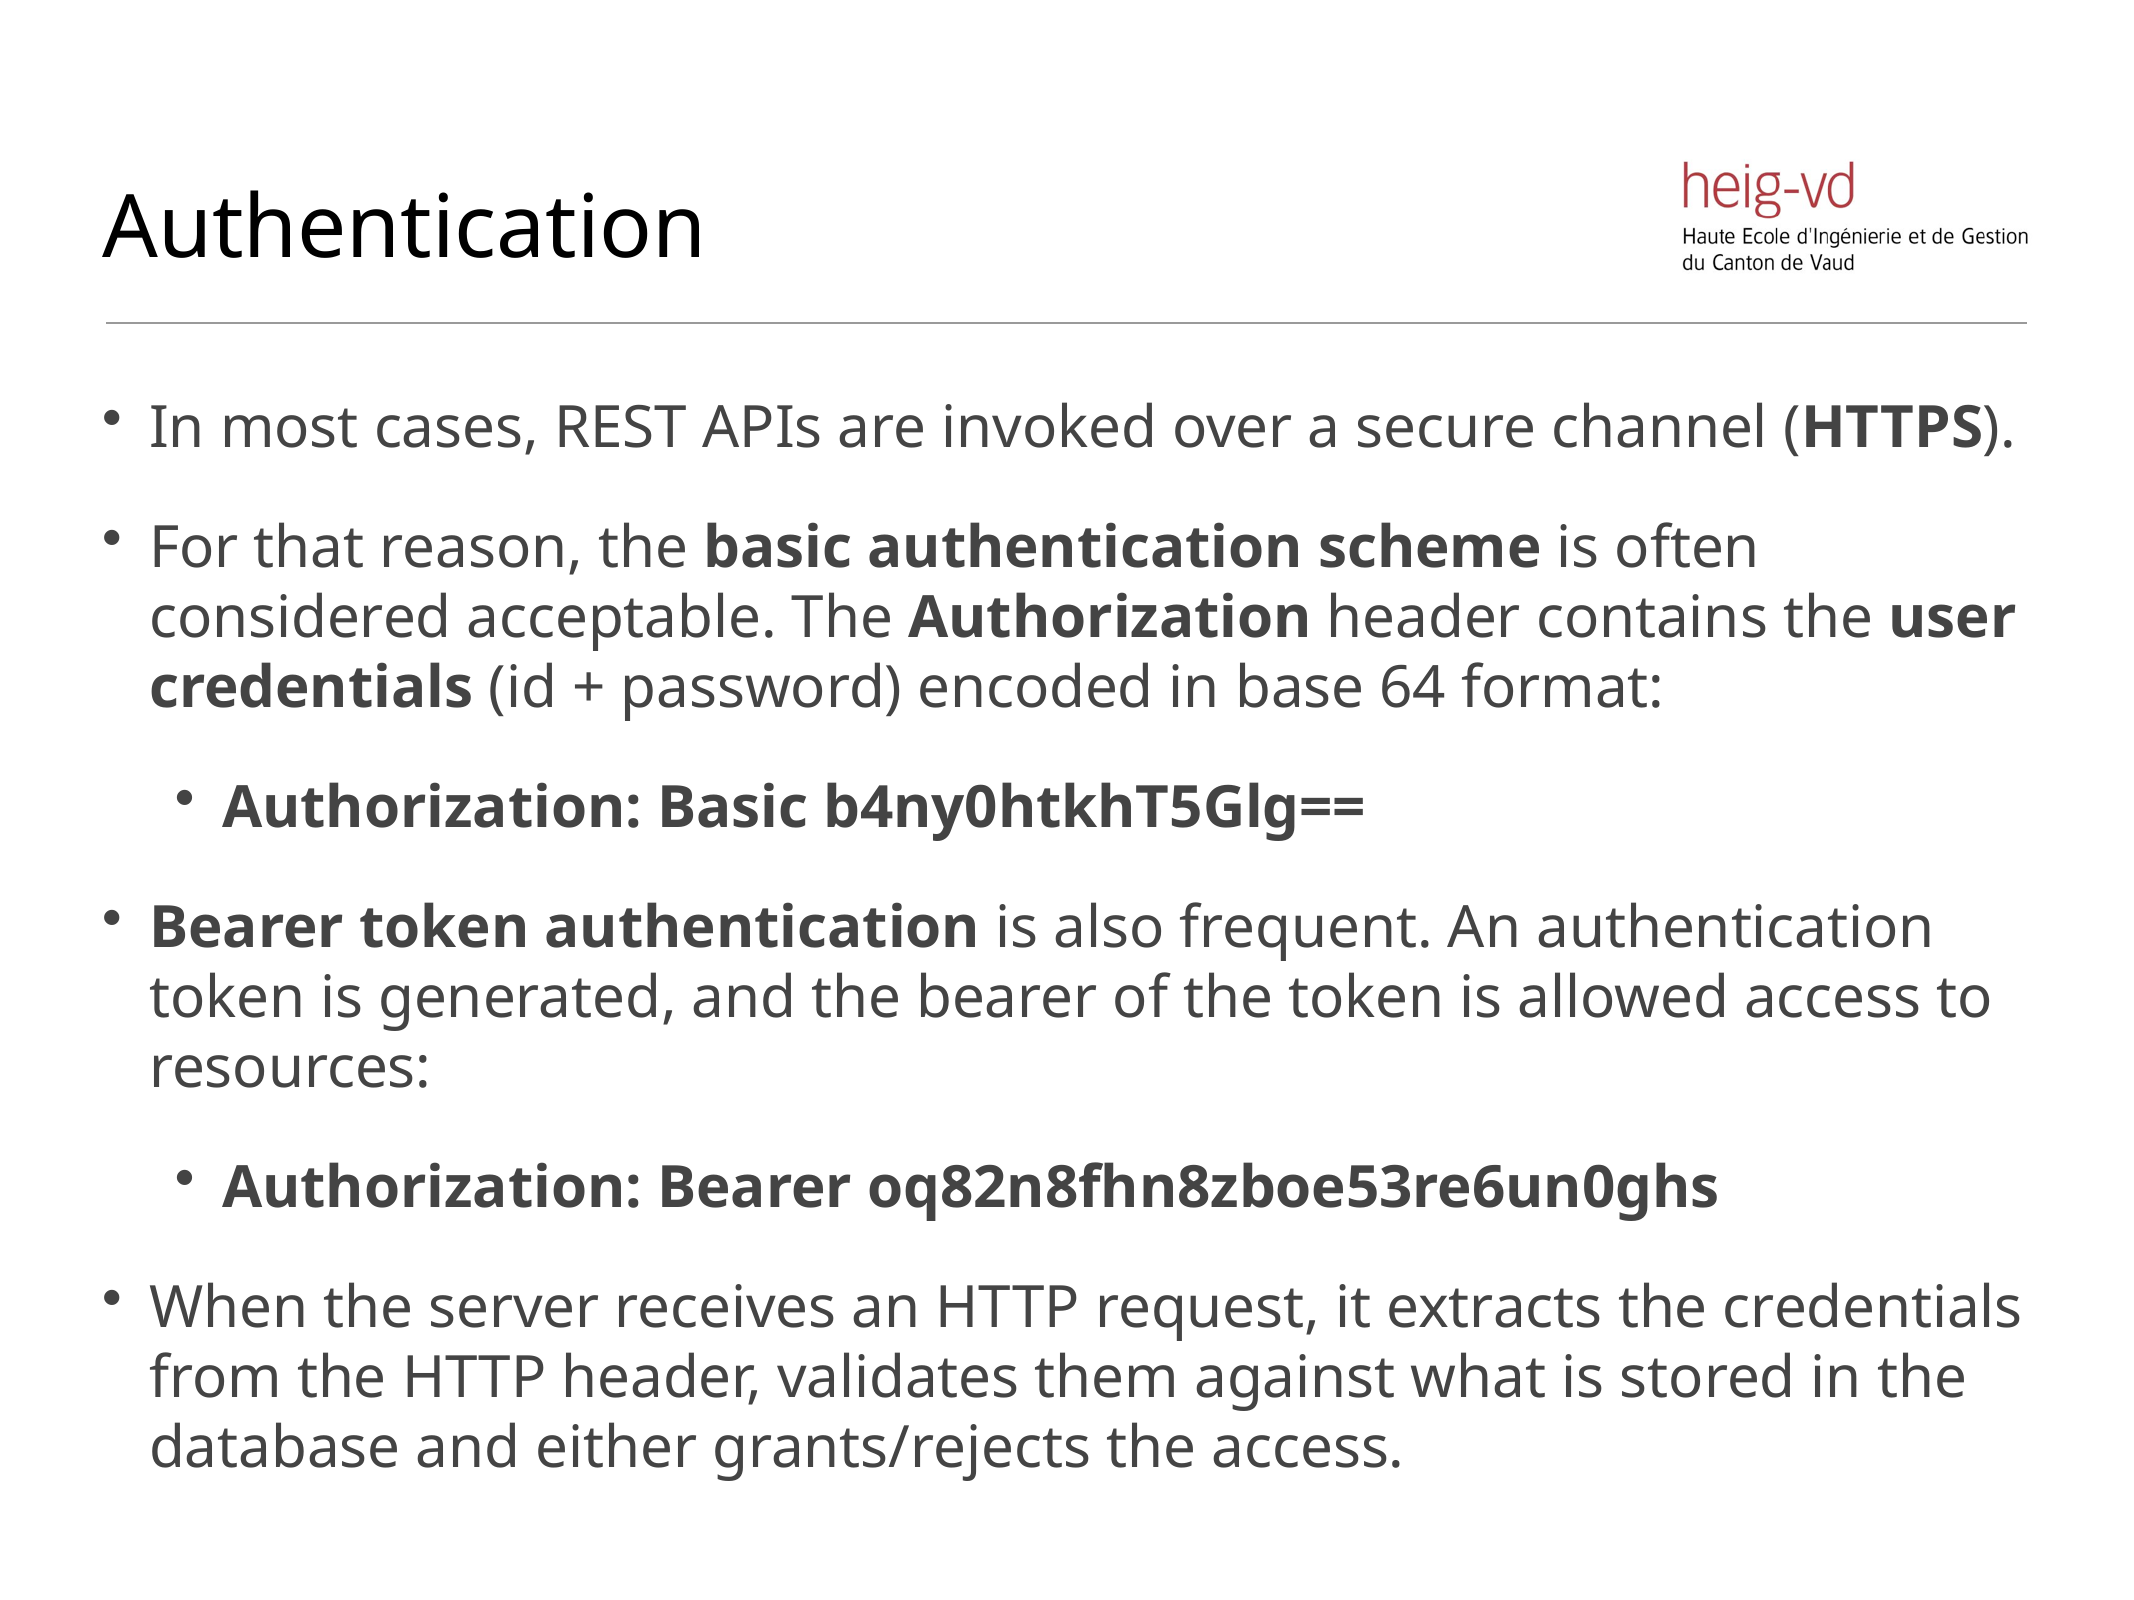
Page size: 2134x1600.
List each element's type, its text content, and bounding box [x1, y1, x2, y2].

title Authentication [93, 54, 2040, 284]
list In most cases, REST APIs are invoked over a secure channel (HTTPS). For that reason, the basic authentication scheme is often considered acceptable. The Authorization header contains the user credentials (id + password) encoded in base 64 format: Authorization: Basic b4ny0htkhT5Glg== Bearer token authentication is also frequent. An authentication token is generated, and the bearer of the token is allowed access to resources: Authorization: Bearer oq82n8fhn8zboe53re6un0ghs When the server receives an HTTP request, it extracts the credentials from the HTTP header, validates them against what is stored in the database and either grants/rejects the access. [93, 381, 2040, 1515]
